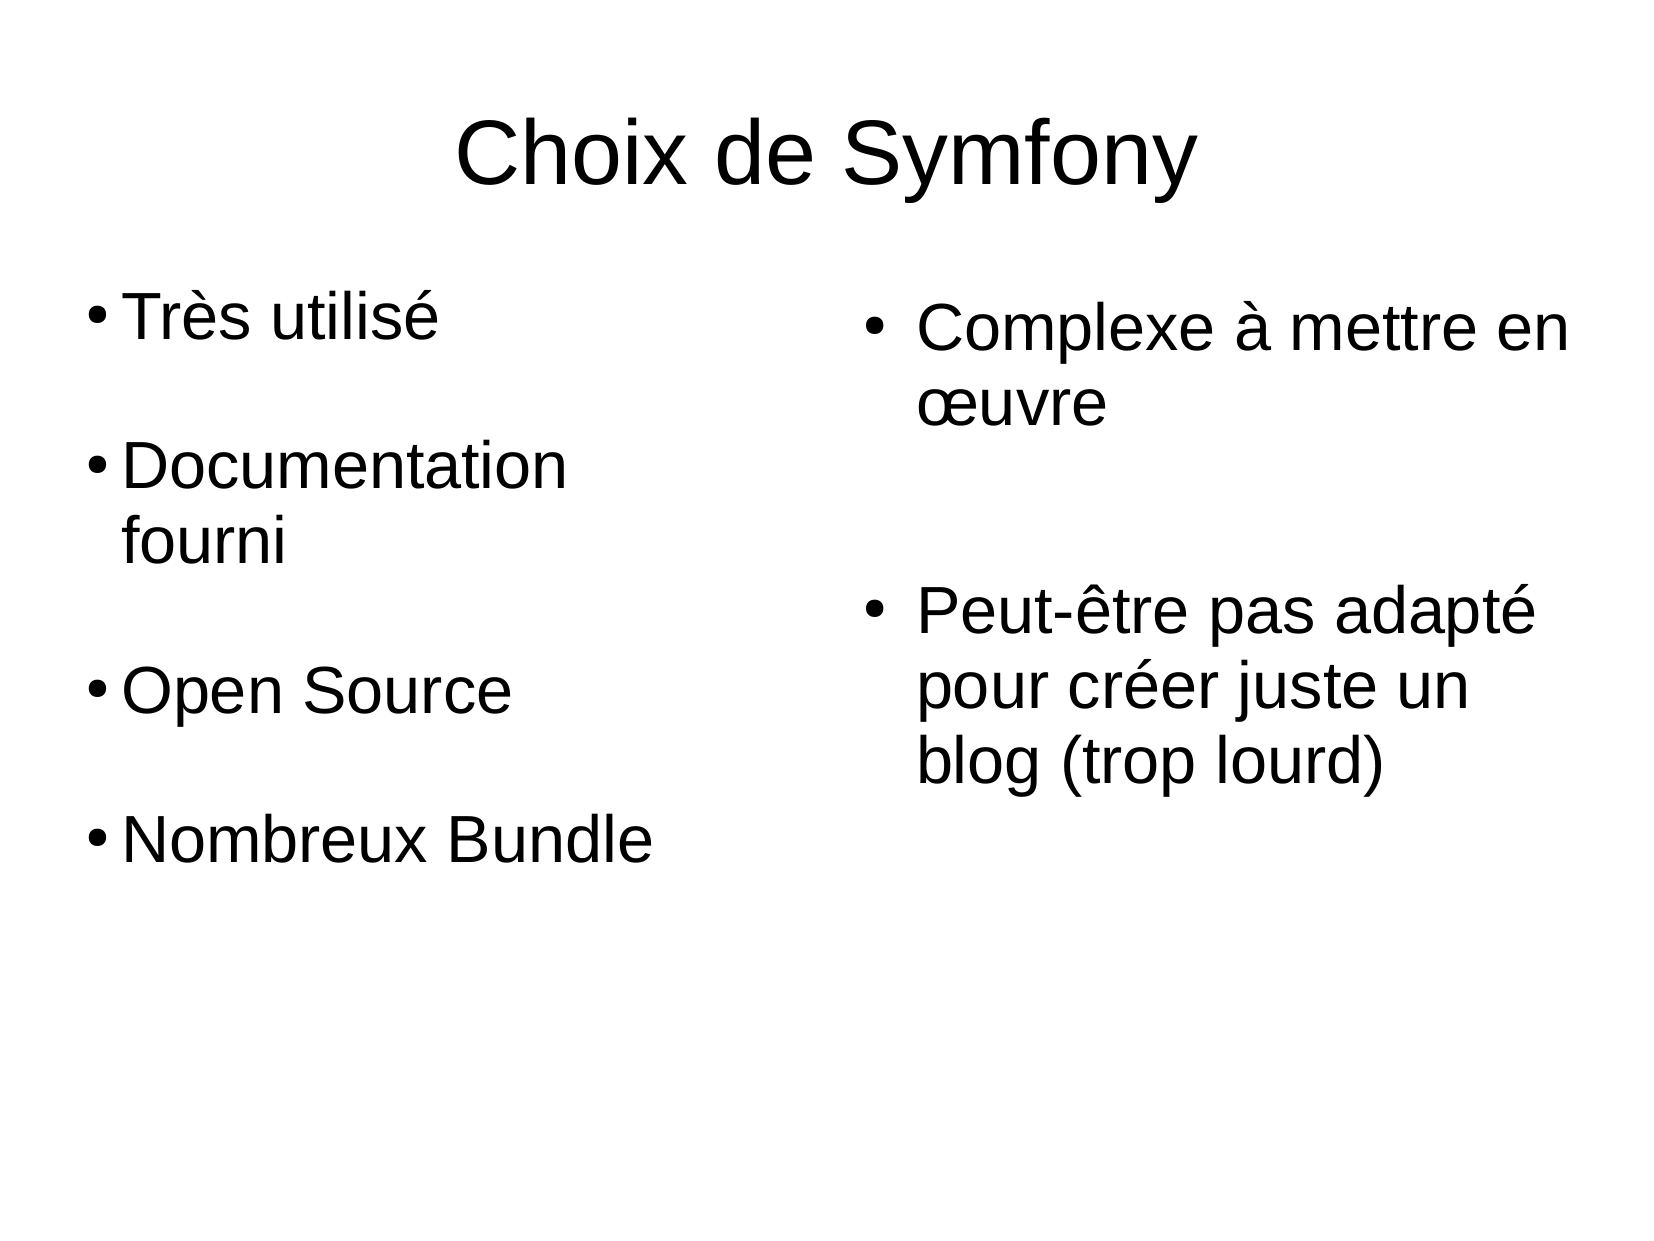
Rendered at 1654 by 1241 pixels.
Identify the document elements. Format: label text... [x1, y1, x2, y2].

title Choix de Symfony [82, 49, 1571, 257]
text_box Très utilisé Documentation fourni Open Source Nombreux Bundle [70, 271, 721, 885]
list Complexe à mettre en œuvre Peut-être pas adapté pour créer juste un blog (trop lourd) [845, 290, 1572, 1010]
